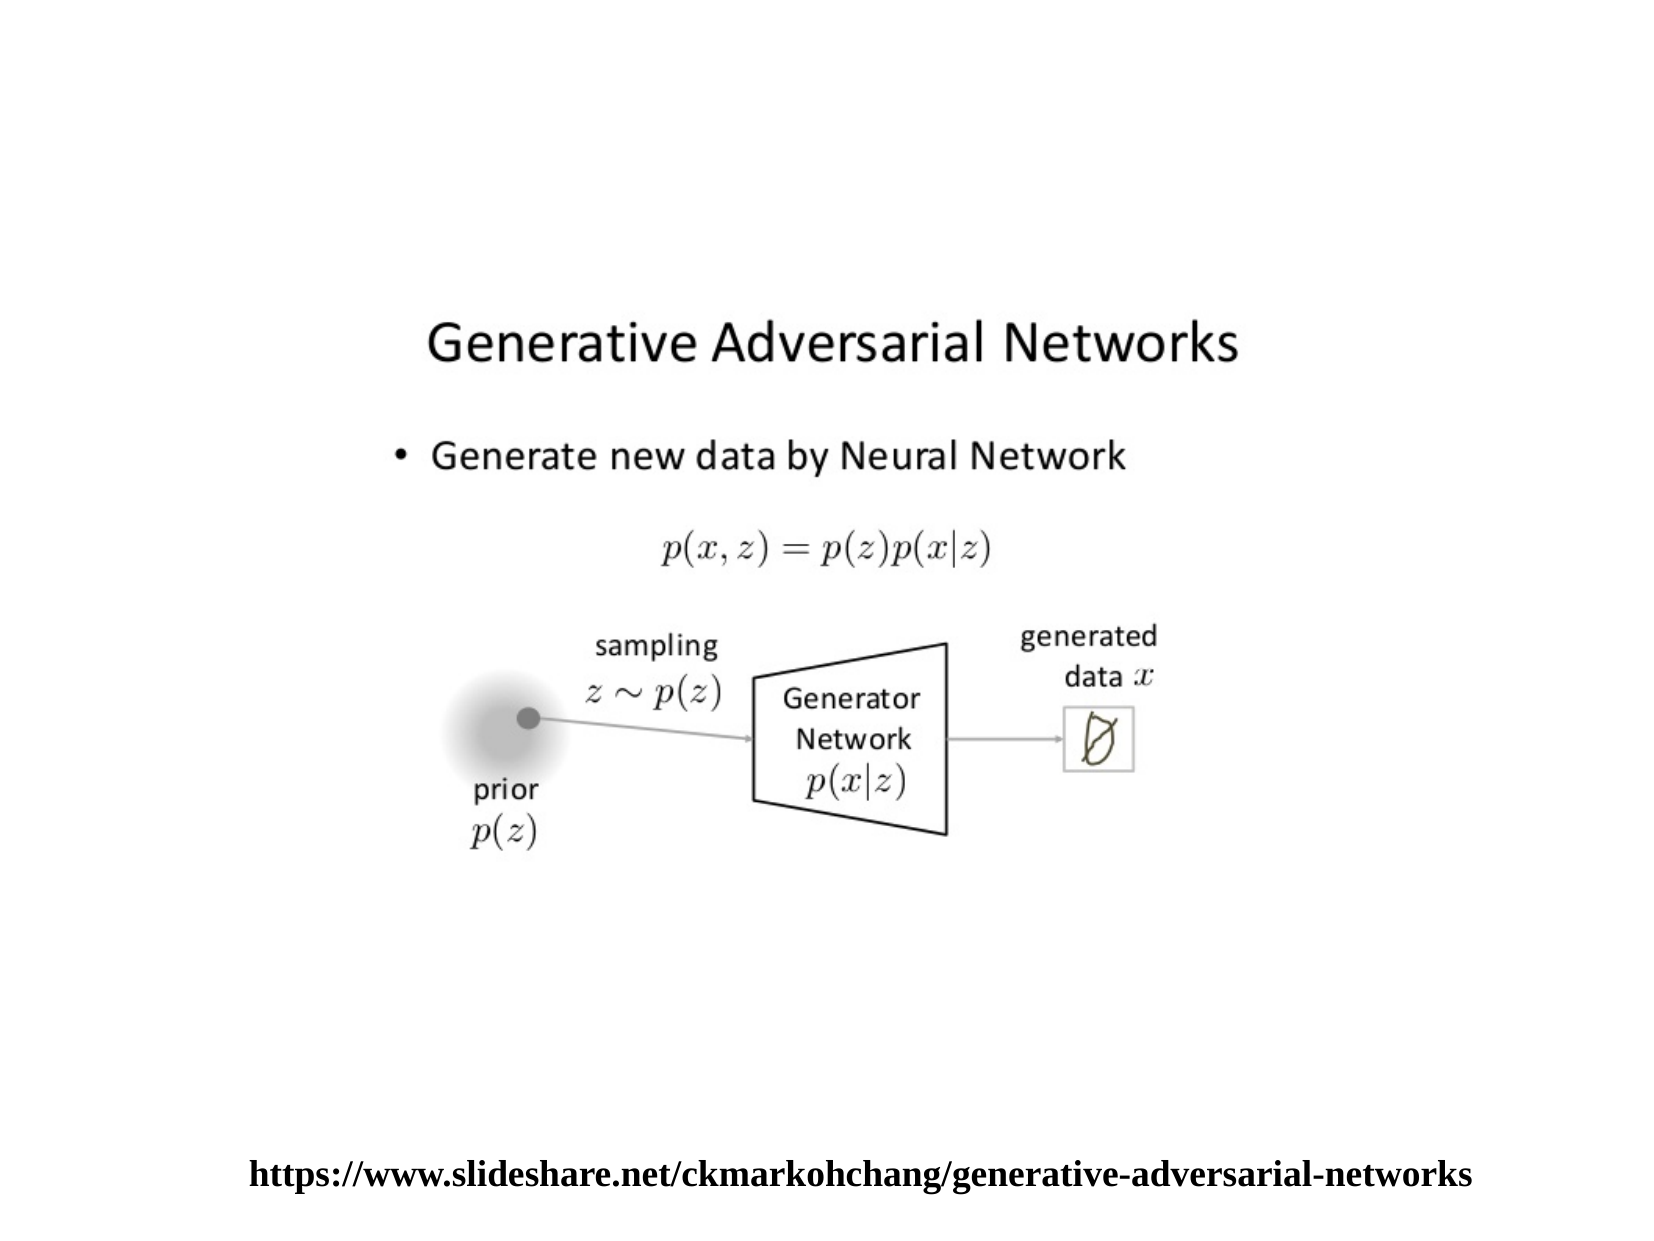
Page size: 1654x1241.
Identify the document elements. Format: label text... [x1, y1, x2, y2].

text_box https://www.slideshare.net/ckmarkohchang/generative-adversarial-networks [234, 1145, 1492, 1210]
picture [334, 249, 1332, 998]
